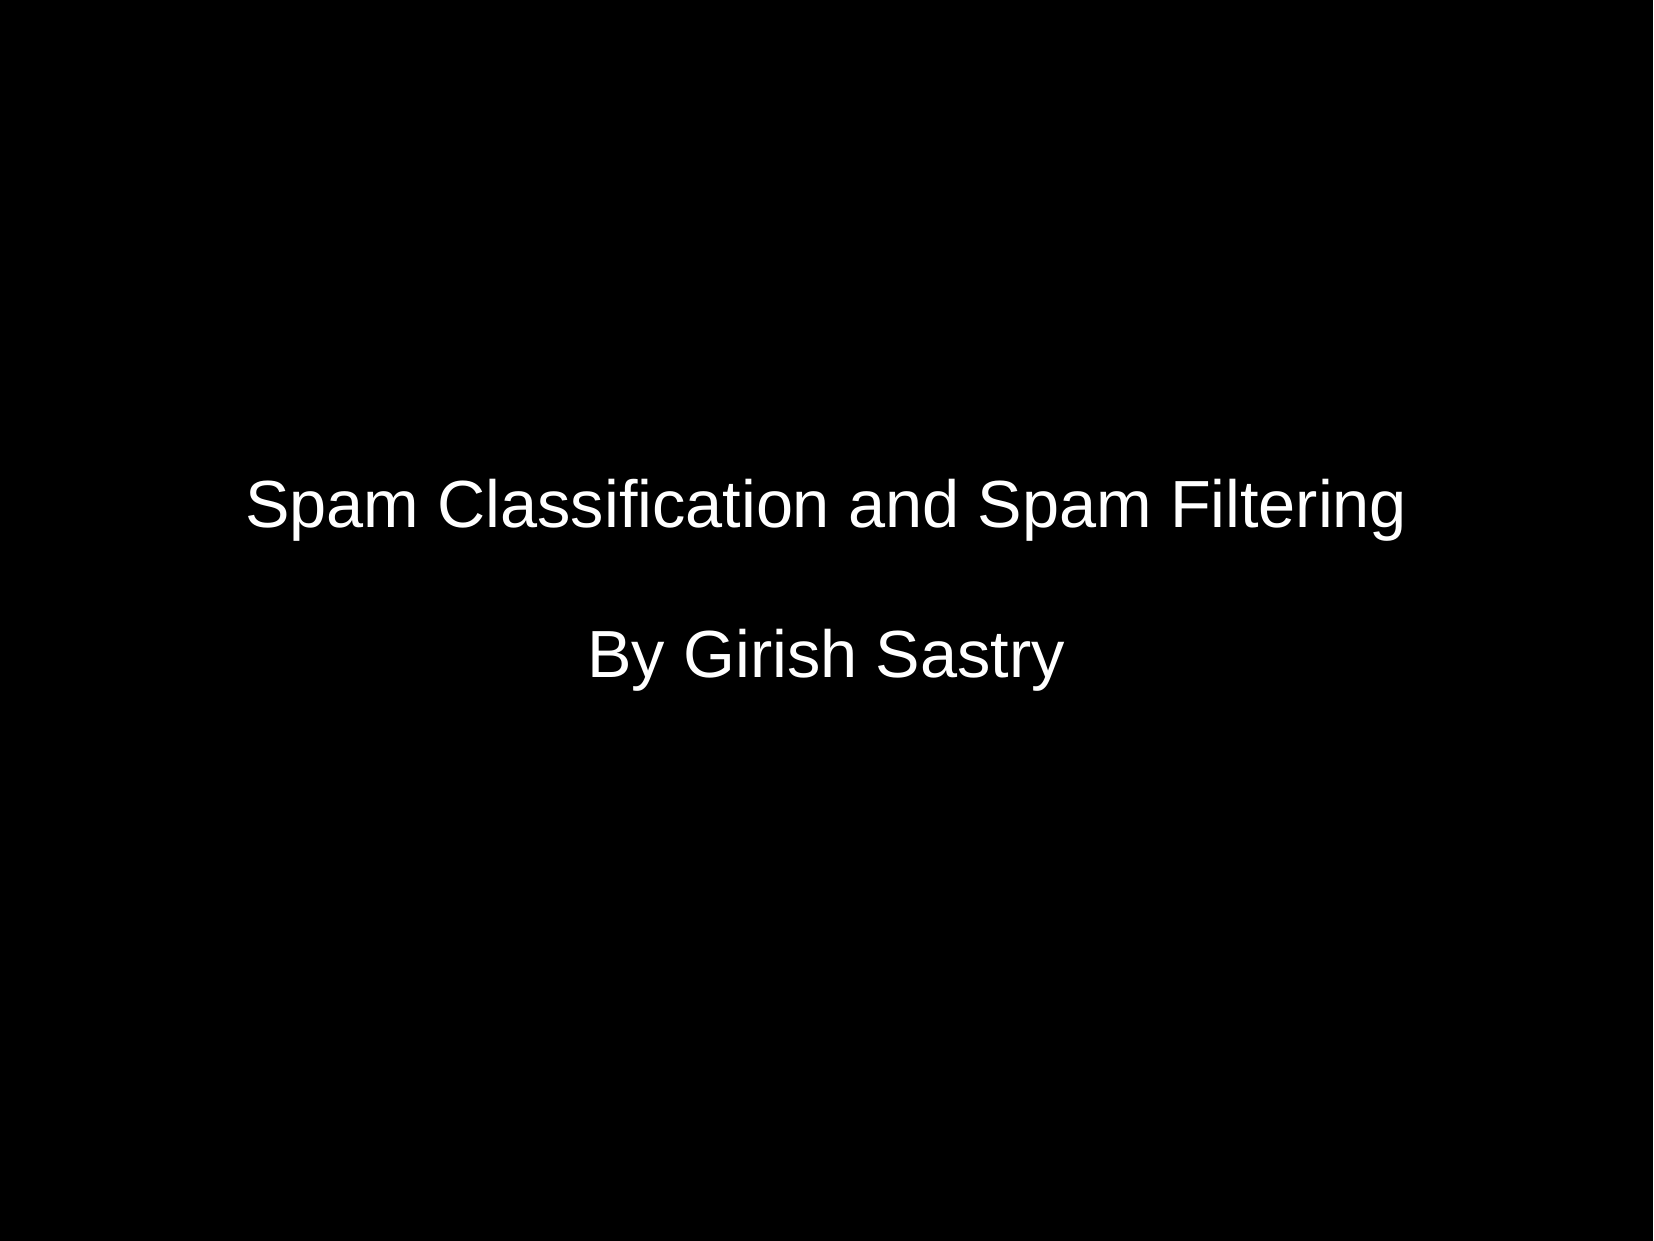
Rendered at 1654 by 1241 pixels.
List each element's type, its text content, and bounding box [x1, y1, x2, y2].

subtitle Spam Classification and Spam Filtering By Girish Sastry [82, 56, 1571, 1102]
